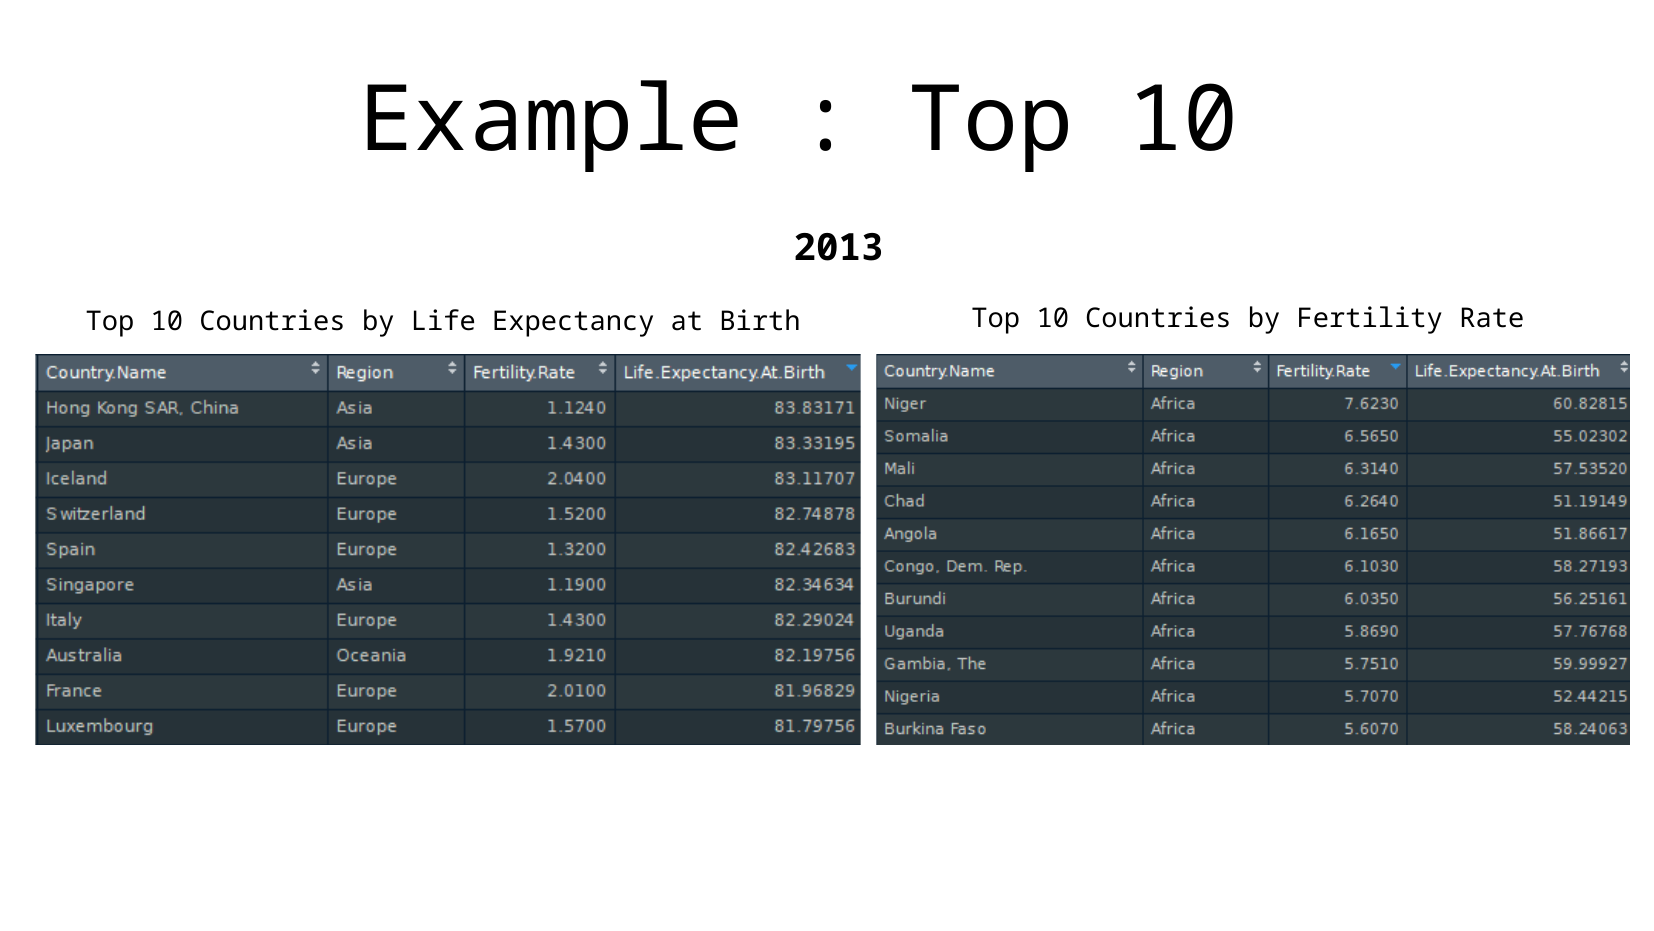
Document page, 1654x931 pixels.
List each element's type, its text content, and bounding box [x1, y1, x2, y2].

picture [35, 354, 861, 745]
text_box Top 10 Countries by Fertility Rate [956, 290, 1583, 390]
picture [876, 354, 1630, 745]
title Example : Top 10 [82, 37, 1571, 193]
text_box 2013 [555, 212, 1123, 275]
text_box Top 10 Countries by Life Expectancy at Birth [70, 293, 839, 343]
